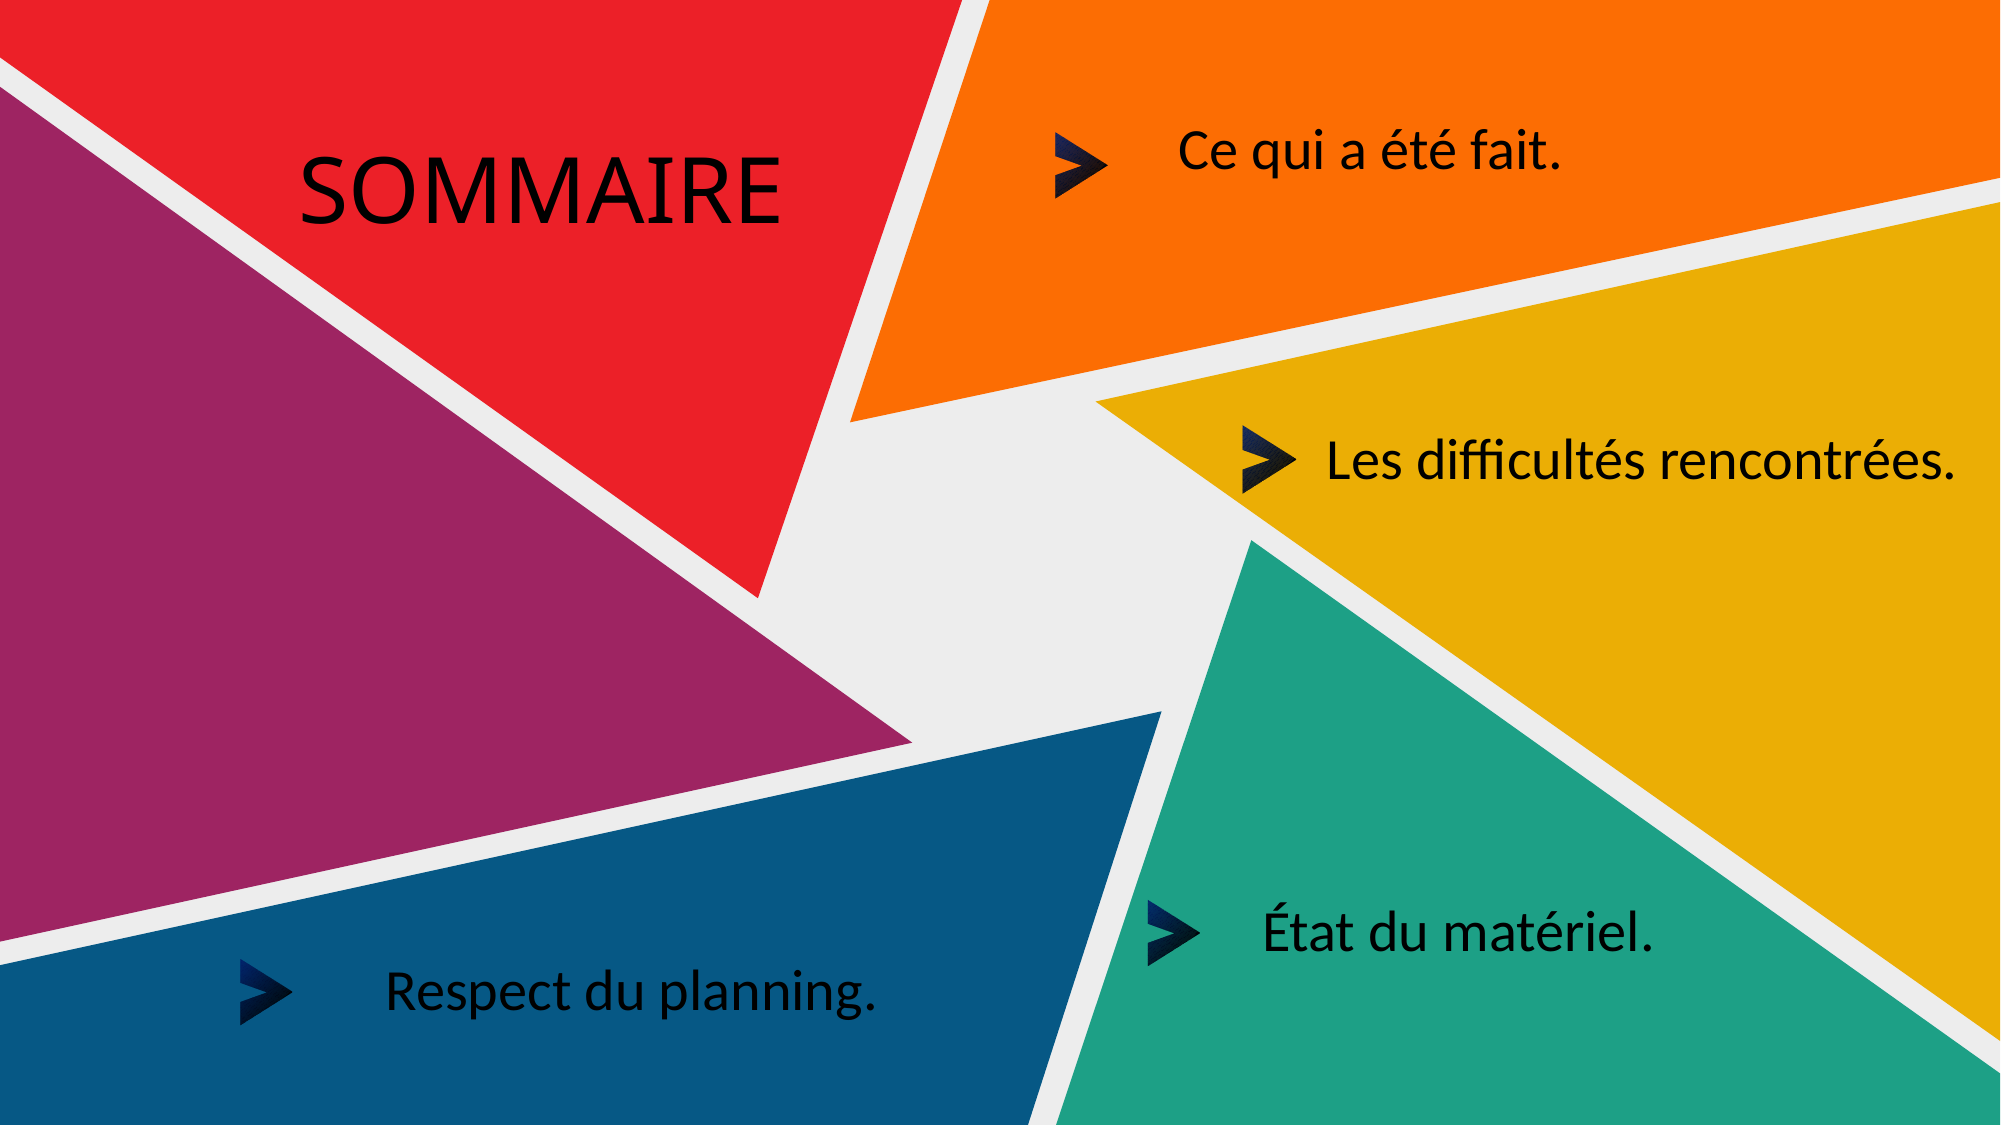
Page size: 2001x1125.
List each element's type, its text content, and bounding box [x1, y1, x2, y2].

list Respect du planning. [248, 944, 1016, 1063]
list État du matériel. [1074, 885, 1843, 1004]
title SOMMAIRE [283, 91, 851, 296]
picture [238, 956, 248, 1028]
picture [1240, 422, 1300, 497]
list Ce qui a été fait. [980, 118, 1749, 237]
picture [1053, 129, 1111, 201]
list Les difficultés rencontrées. [1251, 413, 2000, 532]
